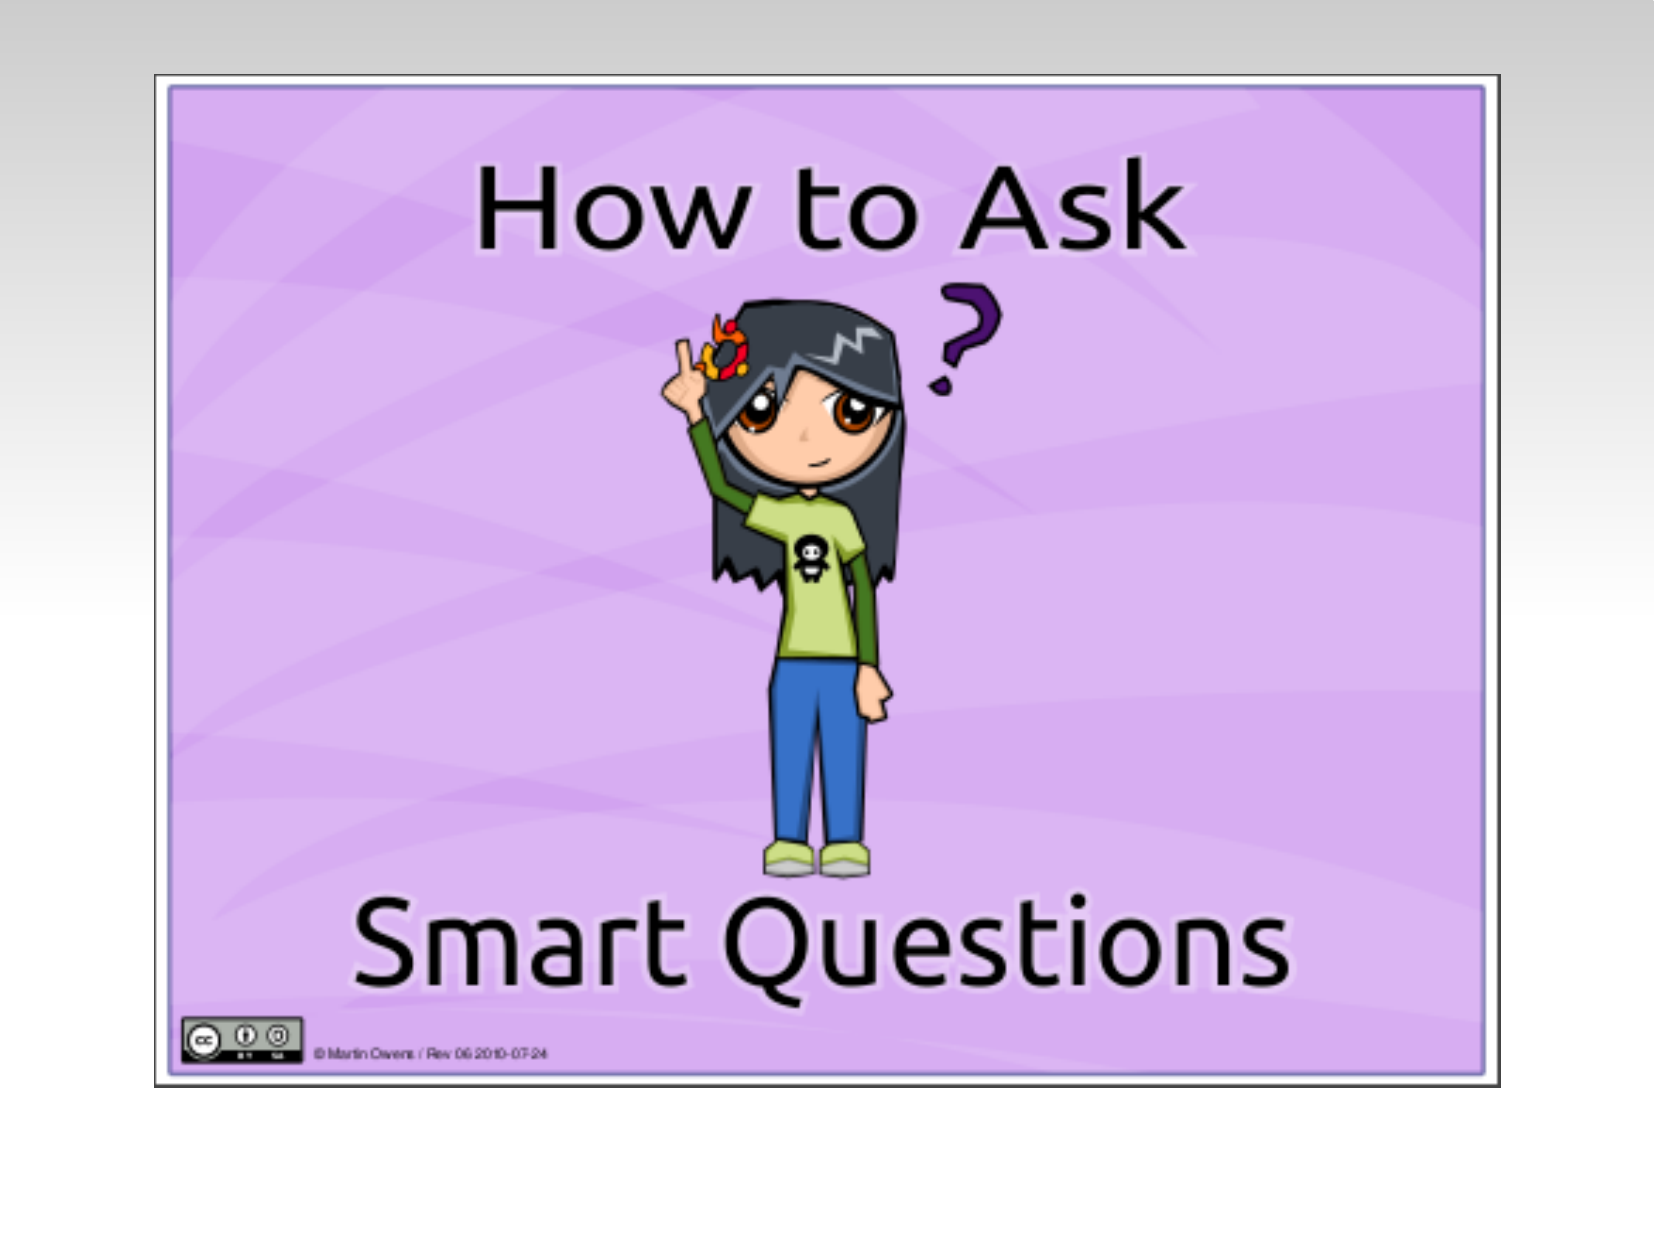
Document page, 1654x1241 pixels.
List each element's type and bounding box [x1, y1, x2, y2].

picture [154, 74, 1501, 1088]
